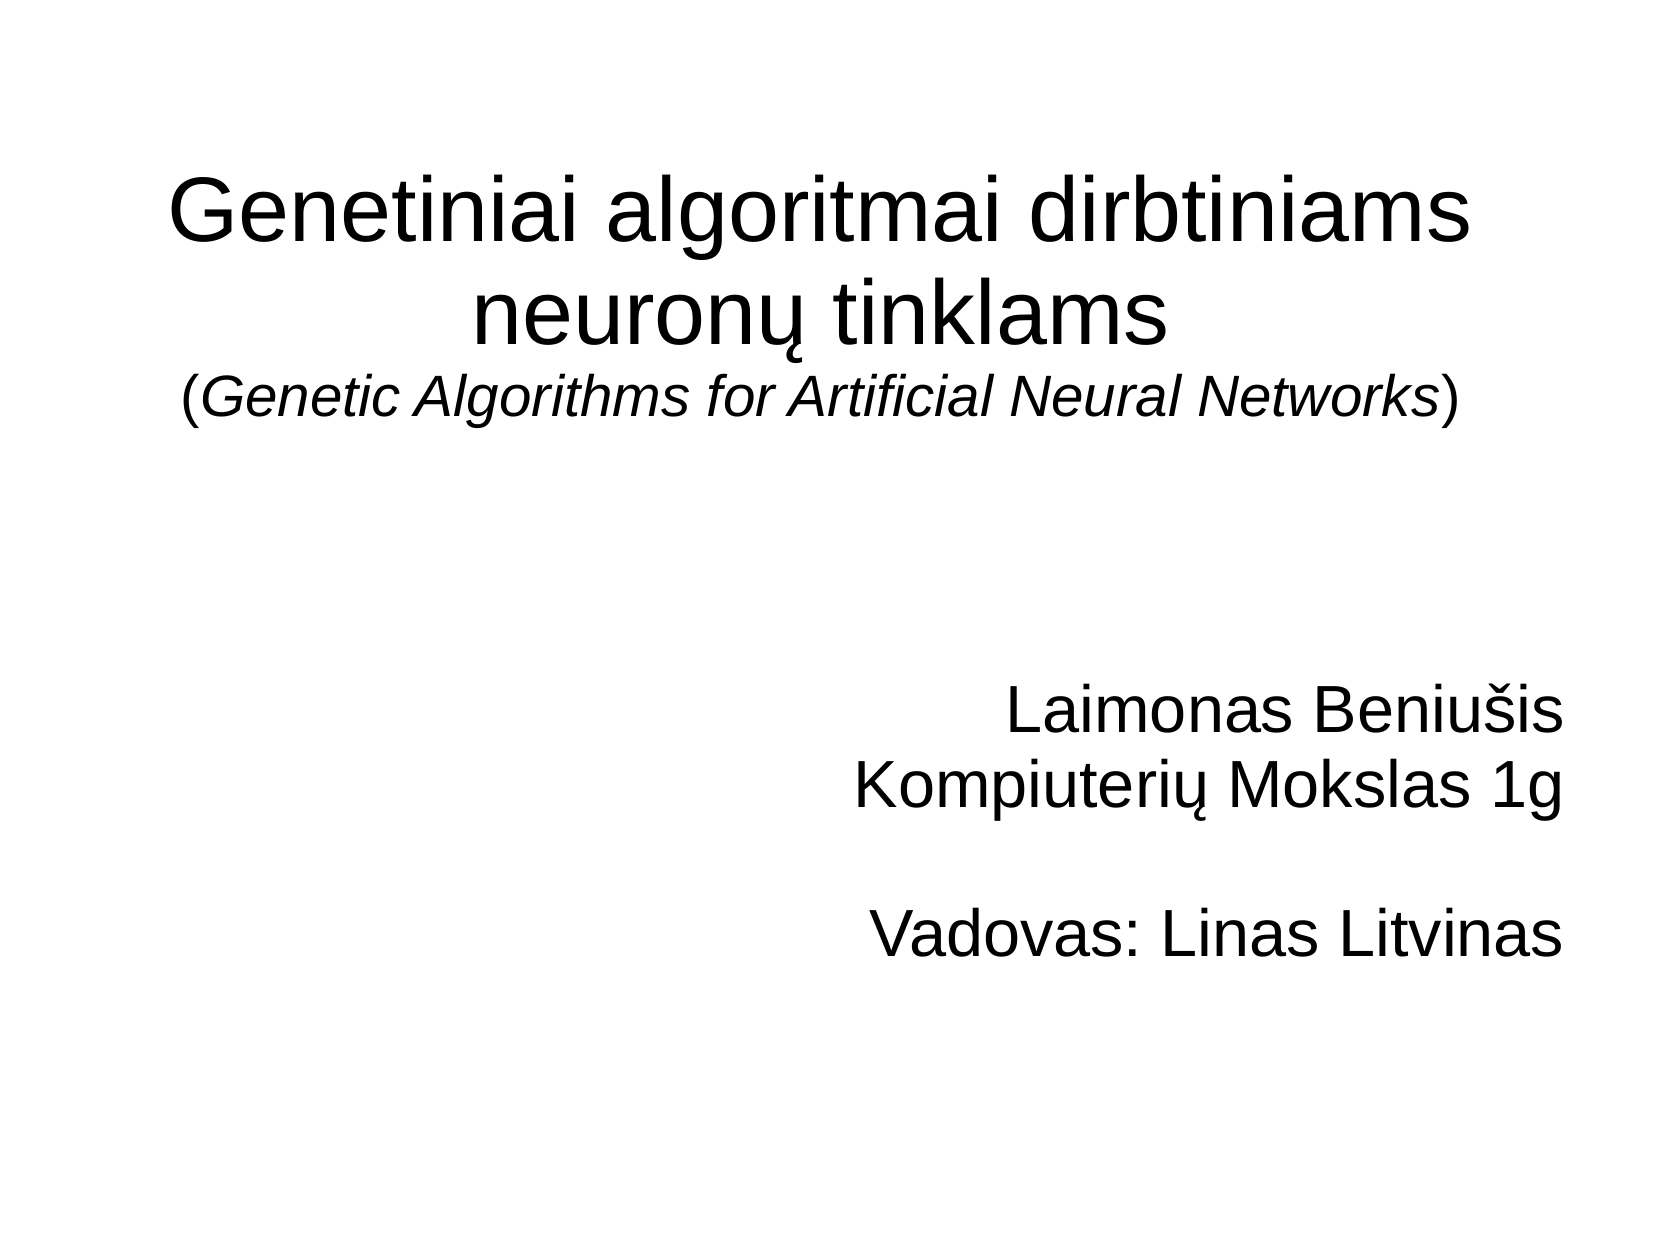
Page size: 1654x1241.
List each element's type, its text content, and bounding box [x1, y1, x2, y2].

subtitle Laimonas Beniušis Kompiuterių Mokslas 1g Vadovas: Linas Litvinas [76, 461, 1565, 1182]
title Genetiniai algoritmai dirbtiniams neuronų tinklams (Genetic Algorithms for Artificial Neural Networks) [76, 88, 1565, 461]
